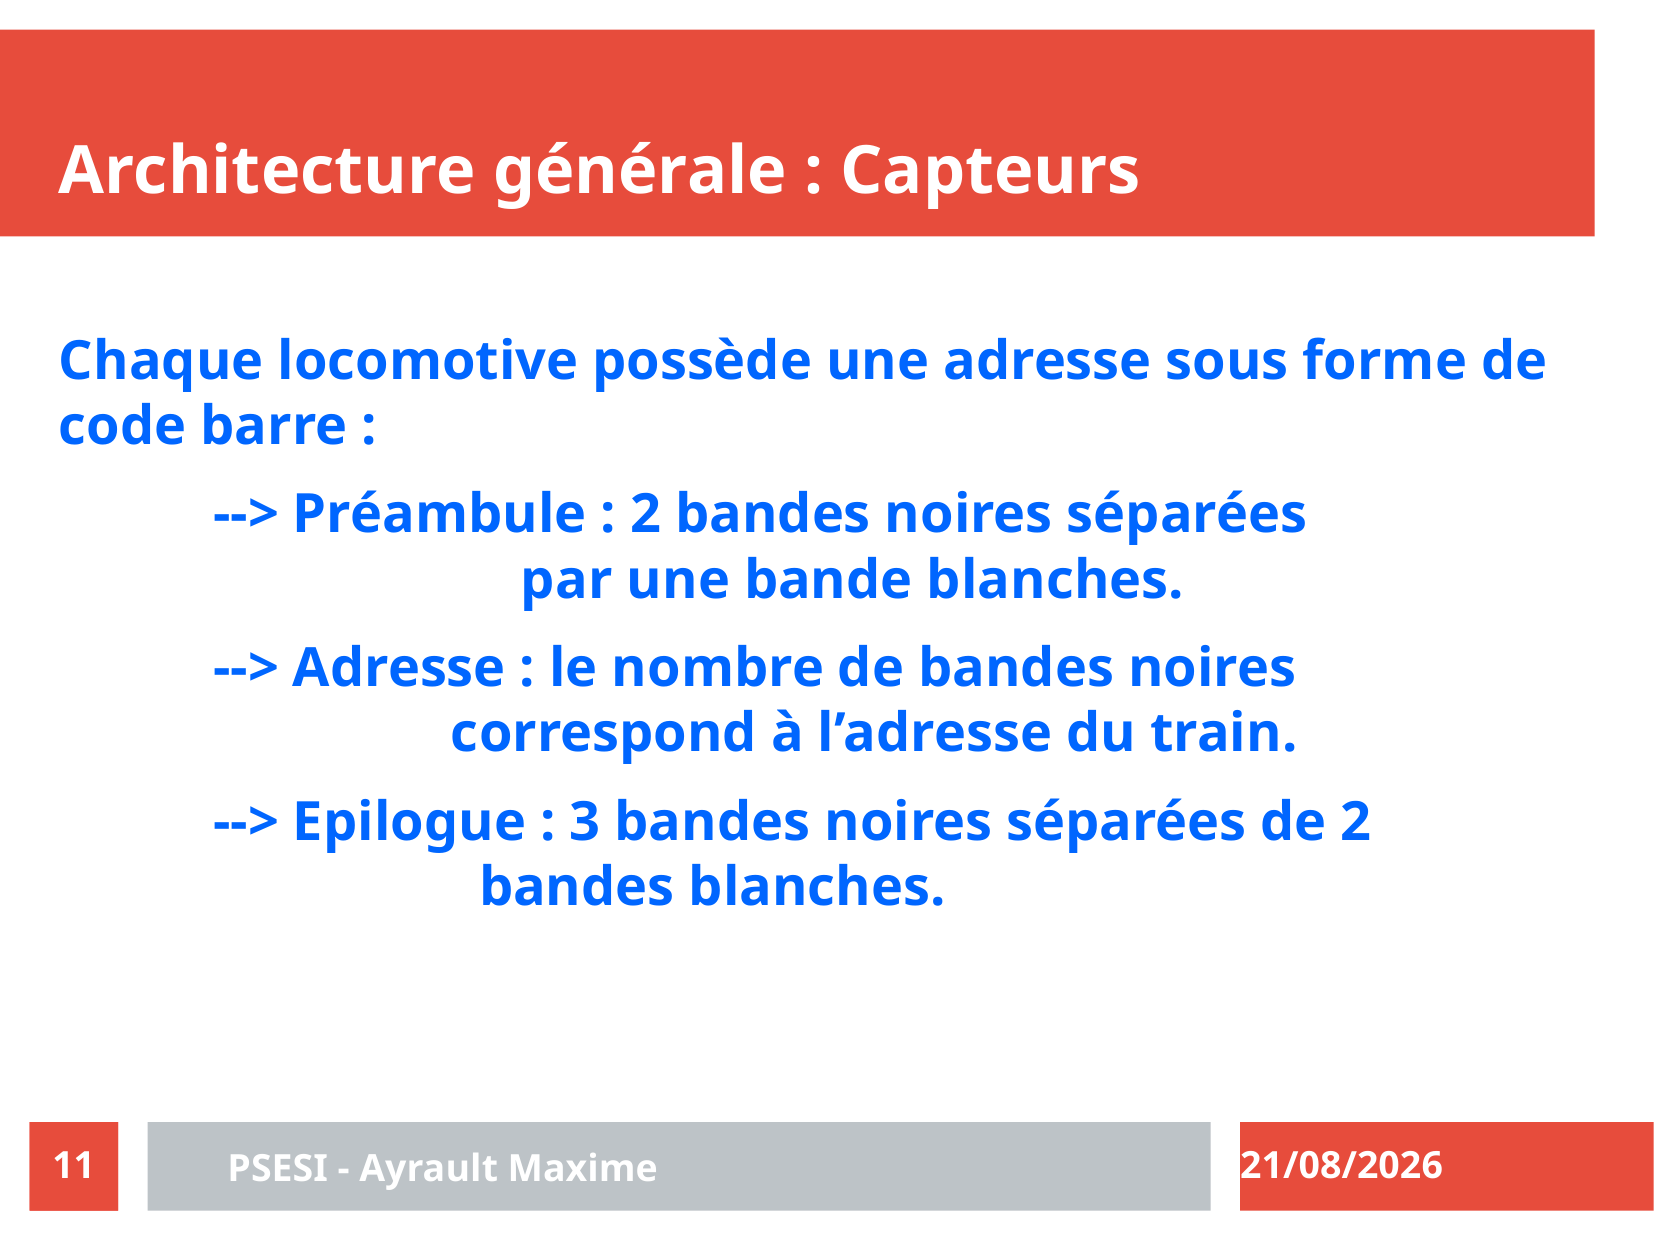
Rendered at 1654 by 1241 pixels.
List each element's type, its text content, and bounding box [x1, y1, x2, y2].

list Chaque locomotive possède une adresse sous forme de code barre : --> Préambule : 2 bandes noires séparées par une bande blanches. --> Adresse : le nombre de bandes noires correspond à l’adresse du train. --> Epilogue : 3 bandes noires séparées de 2 bandes blanches. [59, 324, 1565, 1093]
text_box 07/03/2017 [1240, 1122, 1625, 1211]
text_box PSESI - Ayrault Maxime [177, 1122, 709, 1211]
text_box <number> [29, 1122, 119, 1211]
title Architecture générale : Capteurs [59, 59, 1595, 207]
